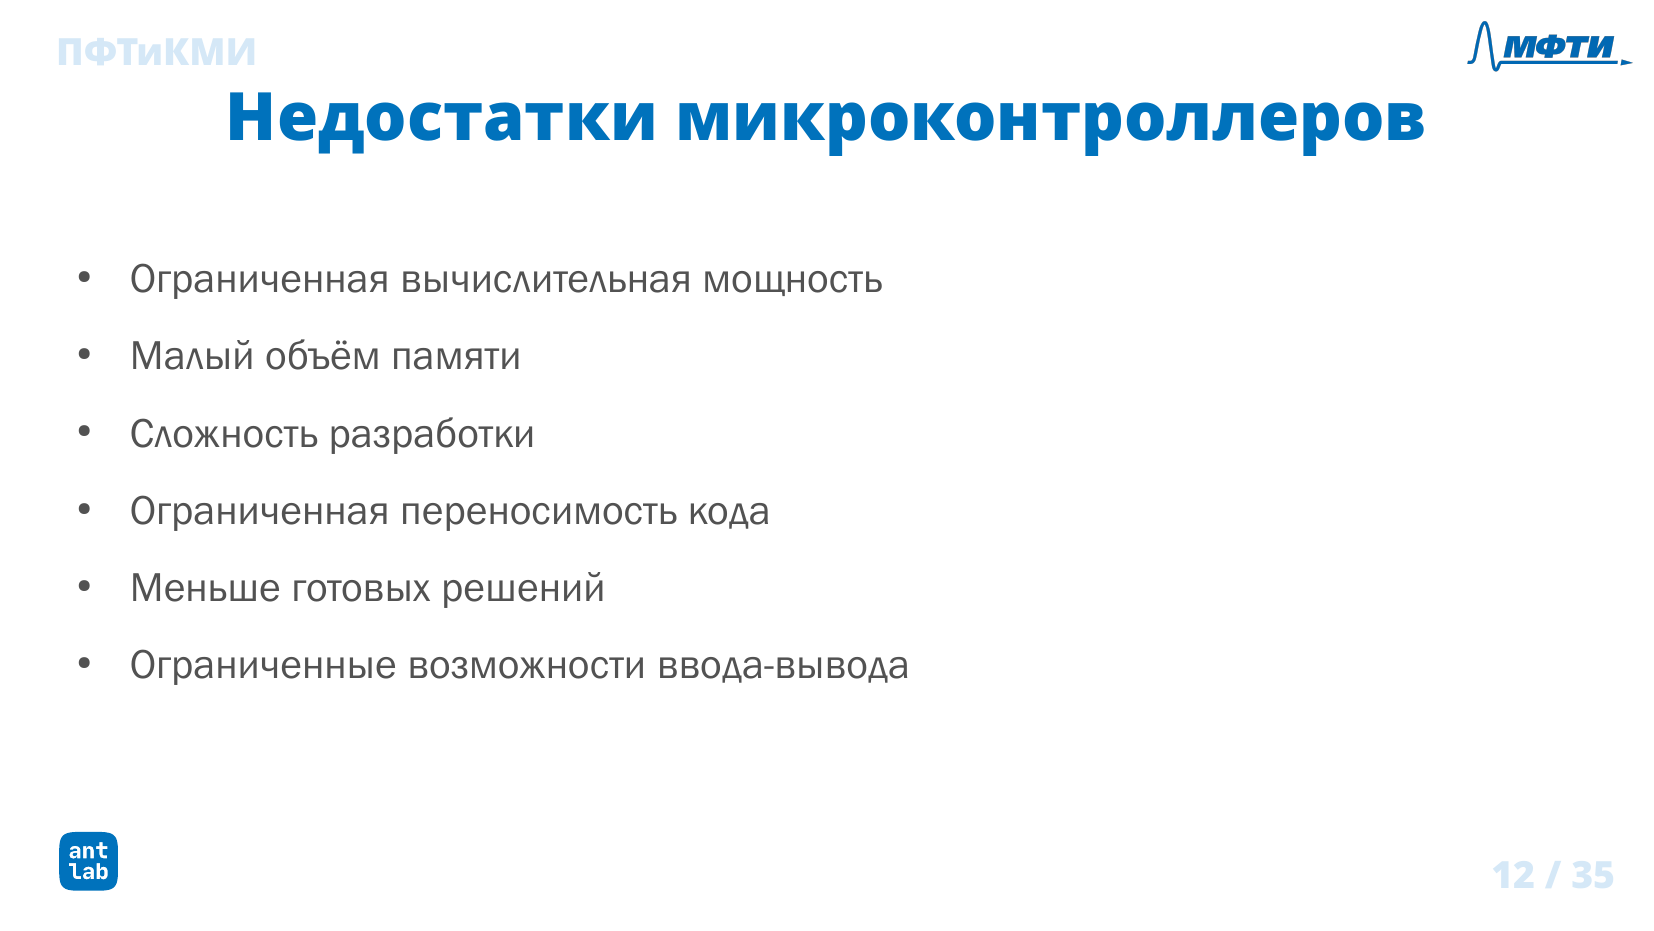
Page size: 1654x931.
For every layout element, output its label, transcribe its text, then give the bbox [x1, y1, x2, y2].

title Недостатки микроконтроллеров [82, 37, 1571, 177]
list Ограниченная вычислительная мощность Малый объём памяти Сложность разработки Ограниченная переносимость кода Меньше готовых решений Ограниченные возможности ввода-вывода [59, 177, 1625, 827]
picture [1446, 0, 1654, 93]
